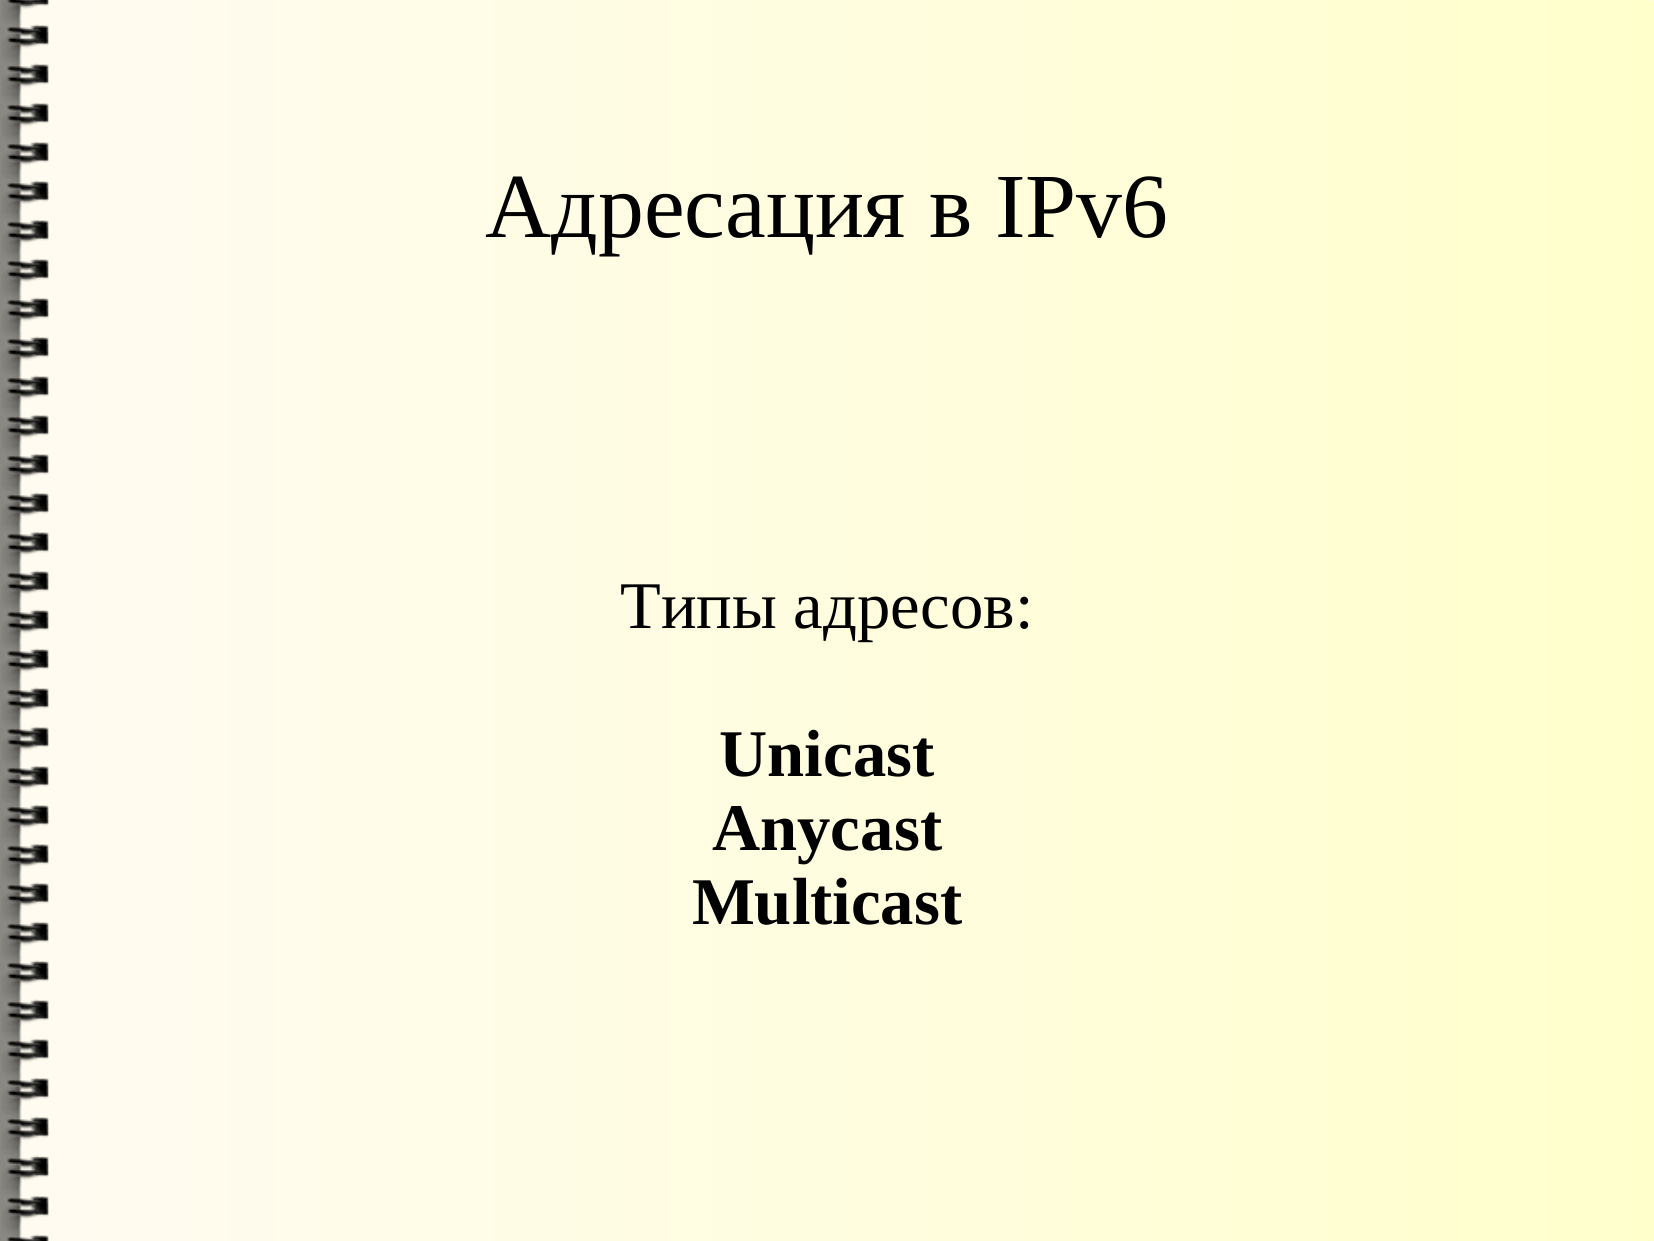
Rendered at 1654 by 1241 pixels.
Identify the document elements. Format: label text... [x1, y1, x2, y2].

picture [0, 0, 1654, 1241]
title Адресация в IPv6 [121, 102, 1534, 311]
subtitle Типы адресов: Unicast Anycast Multicast [121, 344, 1534, 1164]
